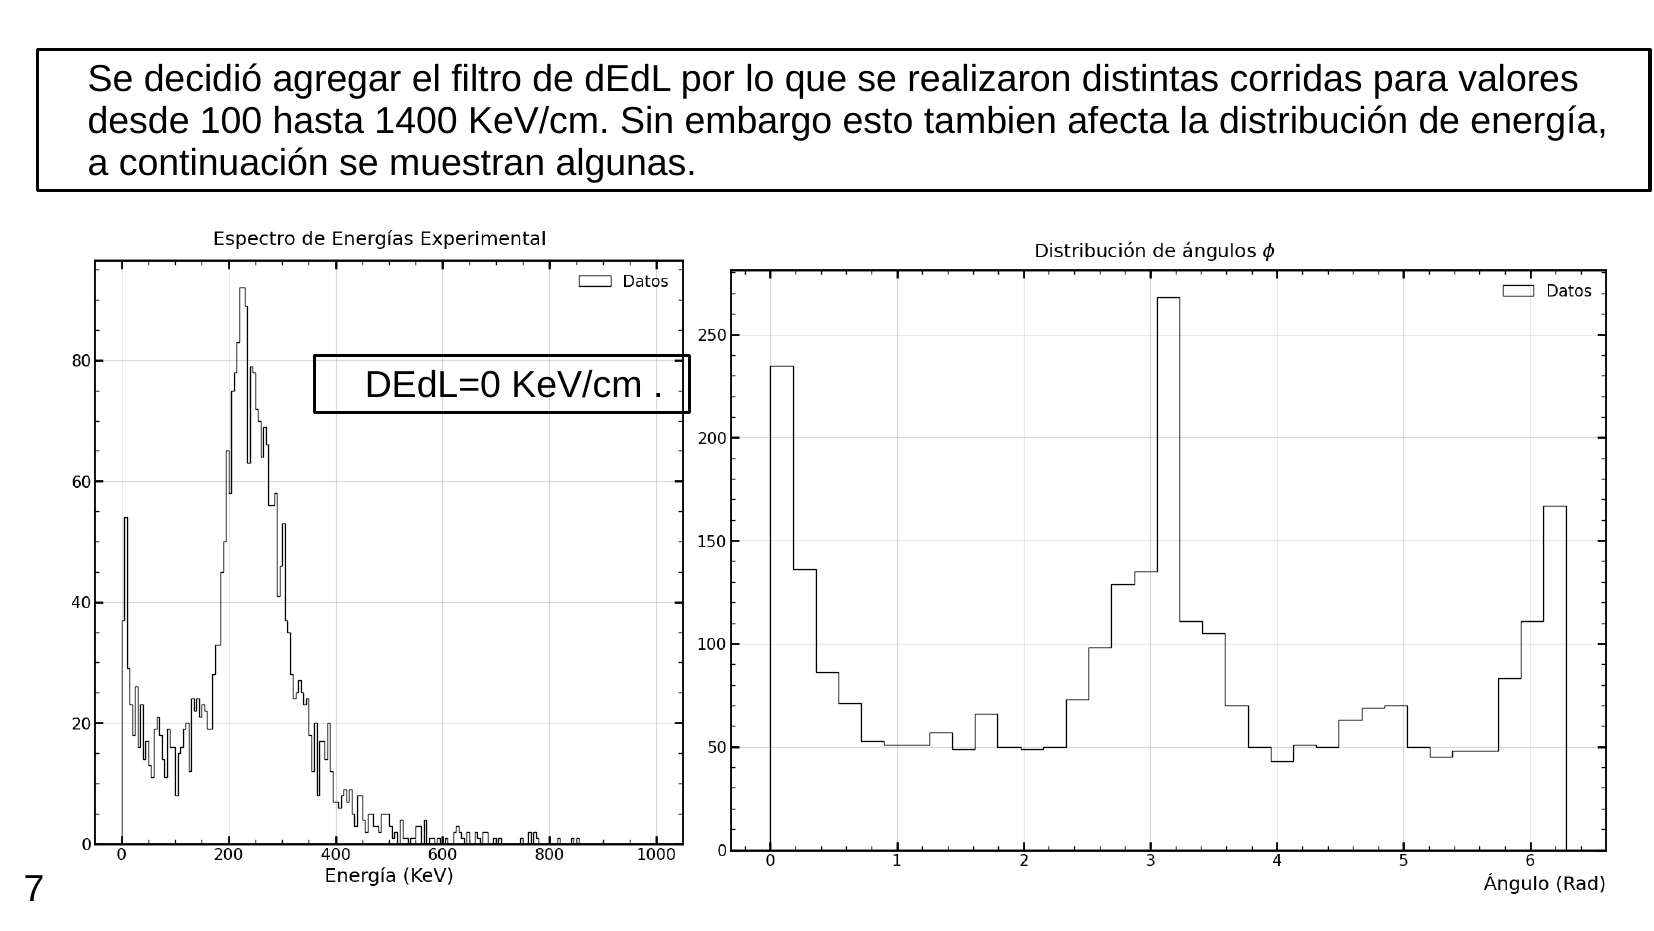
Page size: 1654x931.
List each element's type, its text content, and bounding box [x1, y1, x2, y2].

text_box DEdL=0 KeV/cm . [314, 355, 690, 413]
text_box <number> [8, 860, 638, 931]
text_box Se decidió agregar el filtro de dEdL por lo que se realizaron distintas corridas para valores desde 100 hasta 1400 KeV/cm. Sin embargo esto tambien afecta la distribución de energía, a continuación se muestran algunas. [37, 49, 1651, 191]
picture [63, 222, 1613, 901]
